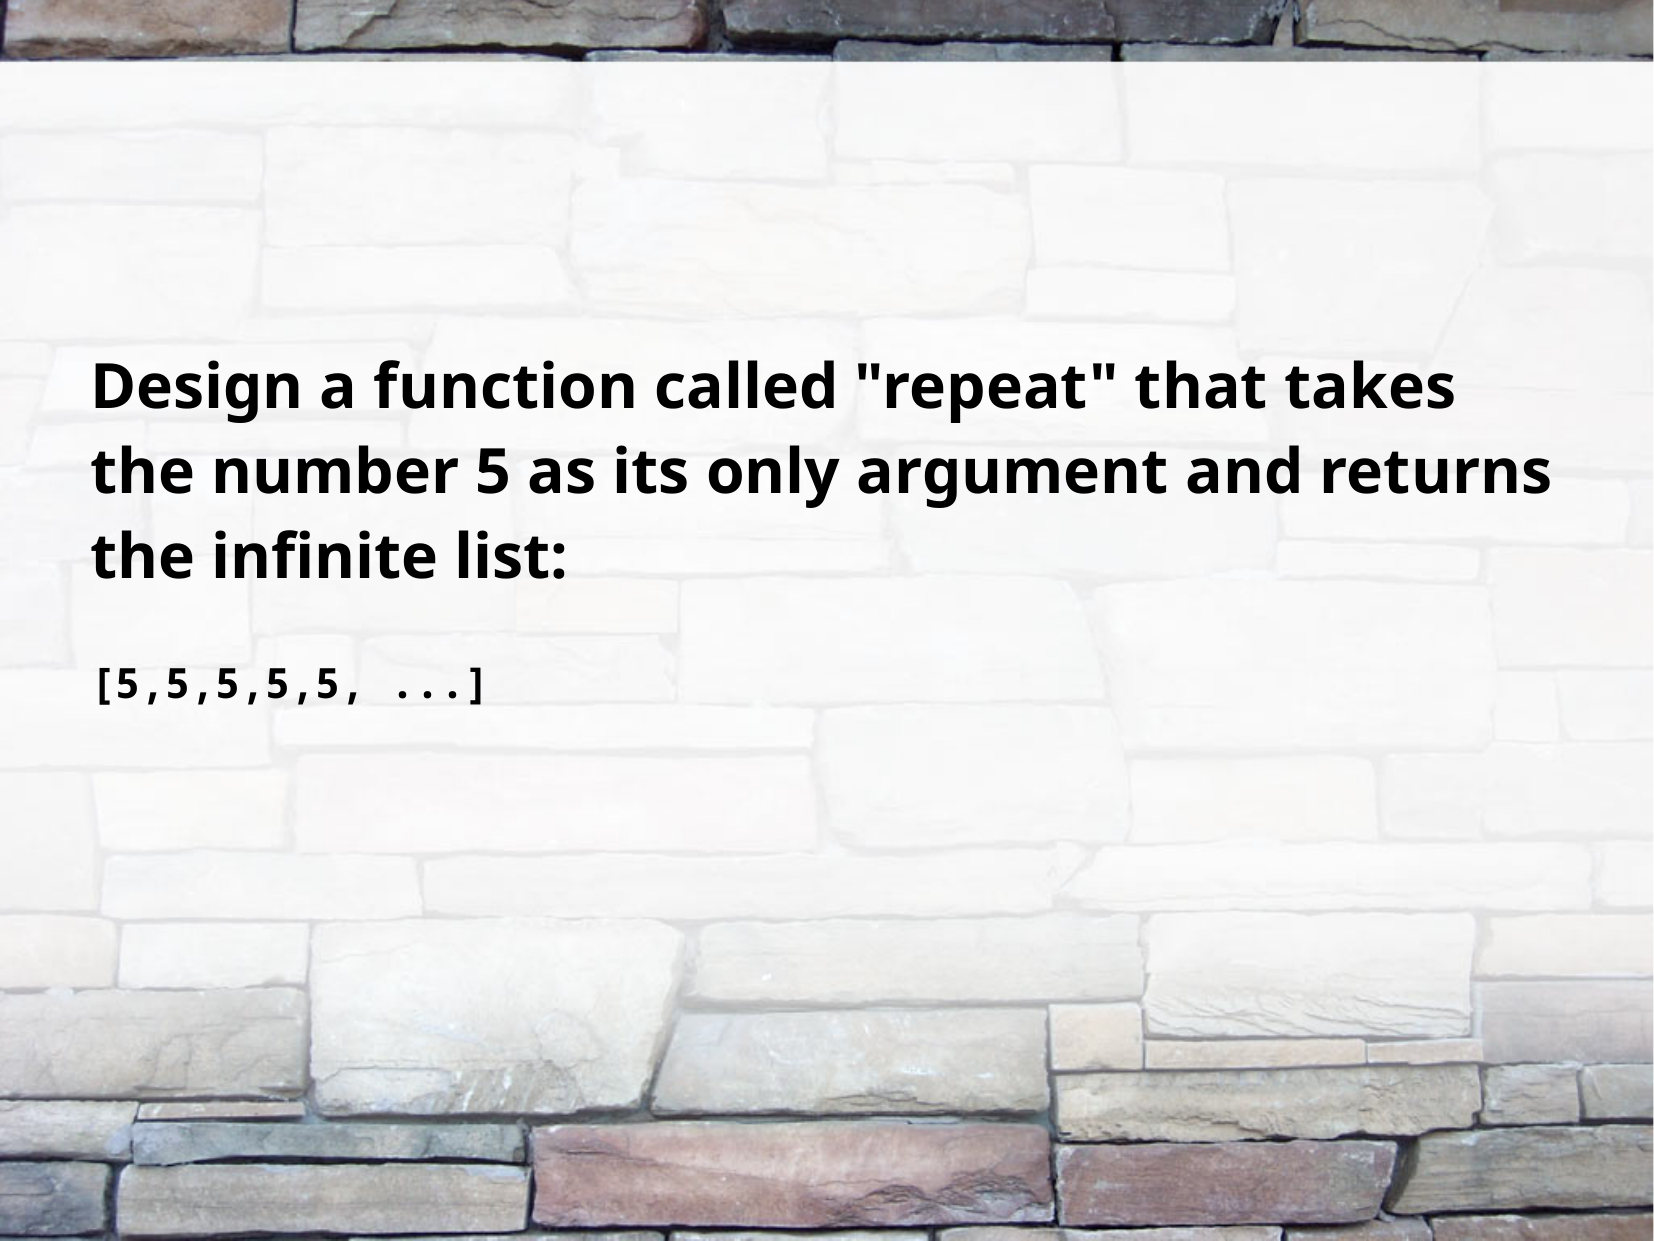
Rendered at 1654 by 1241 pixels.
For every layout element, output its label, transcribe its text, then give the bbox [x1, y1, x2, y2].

subtitle Design a function called "repeat" that takes the number 5 as its only argument and returns the infinite list: [5,5,5,5,5, ...] [90, 45, 1571, 1066]
picture [0, 0, 1654, 1241]
